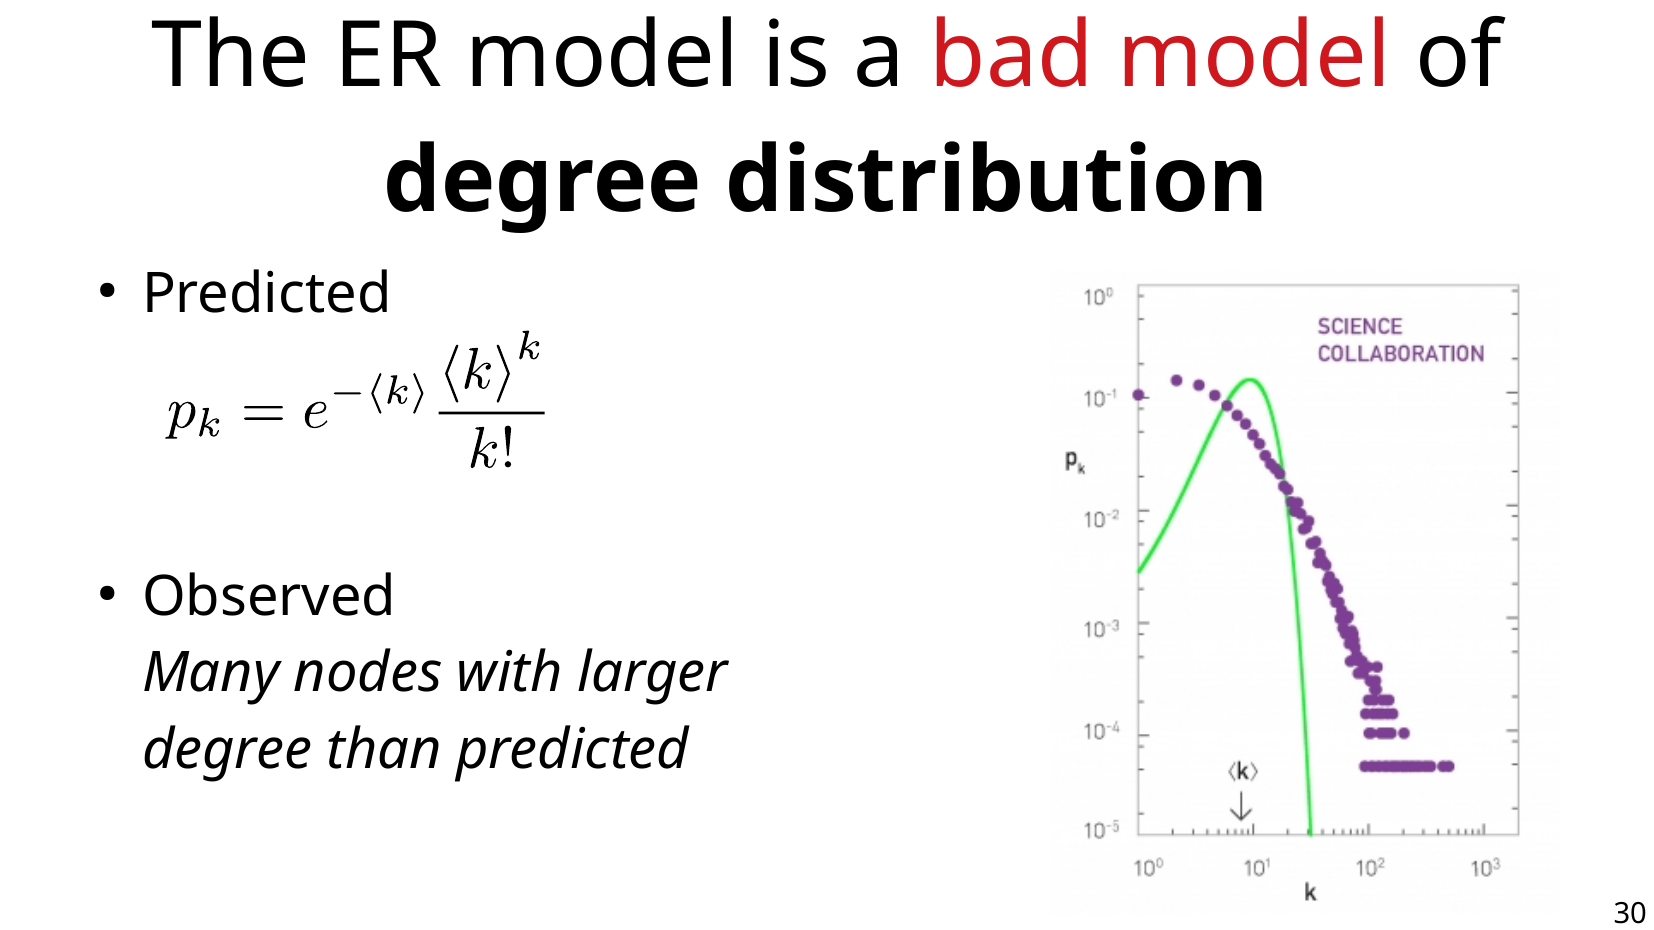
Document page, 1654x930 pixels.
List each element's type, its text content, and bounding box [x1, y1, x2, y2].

list Predicted Observed Many nodes with larger degree than predicted [82, 252, 1571, 793]
title The ER model is a bad model of degree distribution [82, 1, 1571, 225]
text_box [165, 330, 545, 469]
picture [1050, 269, 1560, 916]
